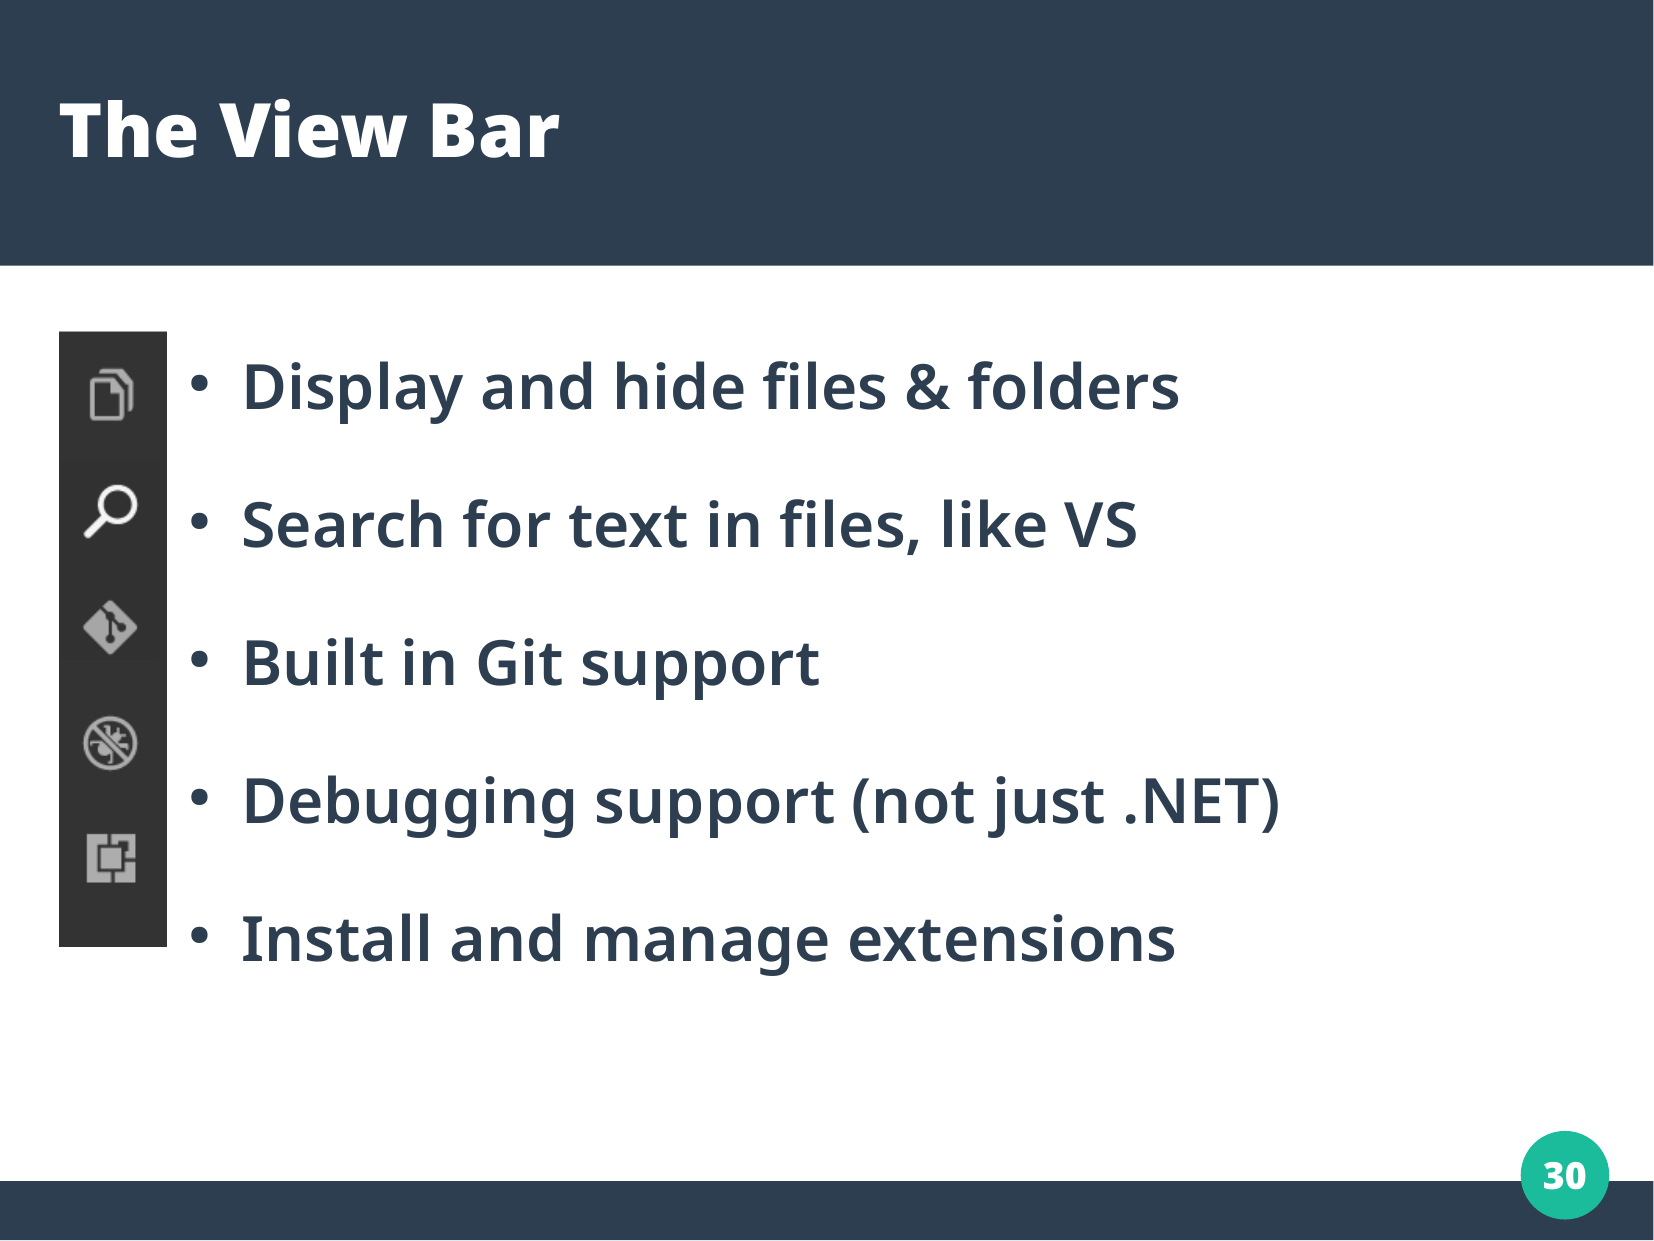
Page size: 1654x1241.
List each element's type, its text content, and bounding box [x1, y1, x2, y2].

picture [59, 324, 167, 947]
list Display and hide files & folders Search for text in files, like VS Built in Git support Debugging support (not just .NET) Install and manage extensions [170, 342, 1530, 1140]
title The View Bar [59, 49, 1595, 207]
